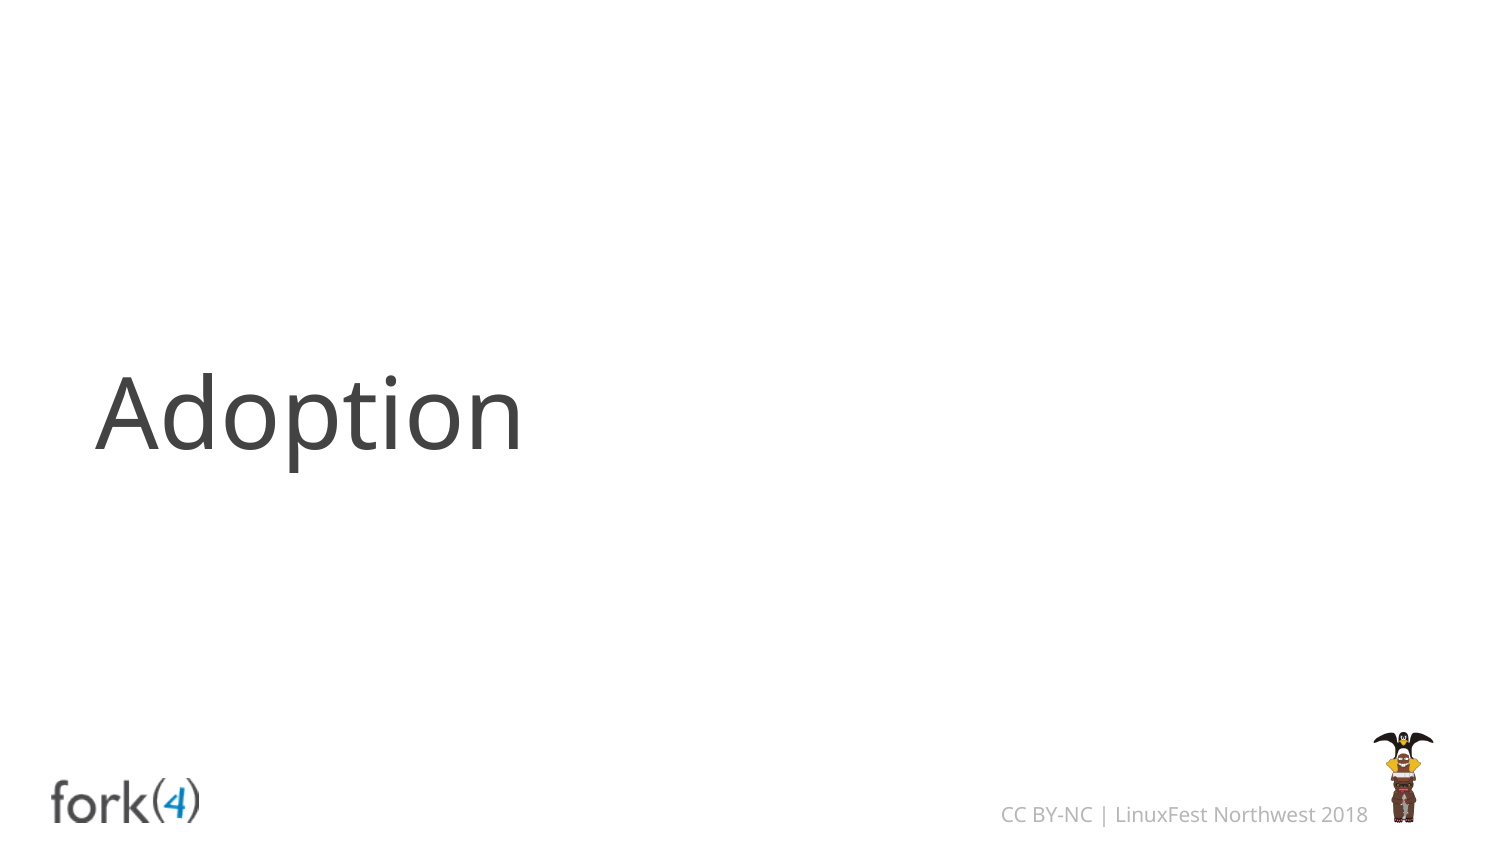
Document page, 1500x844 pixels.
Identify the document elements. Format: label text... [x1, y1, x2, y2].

picture [51, 778, 199, 823]
title Adoption [80, 73, 1125, 745]
picture [1358, 732, 1449, 823]
